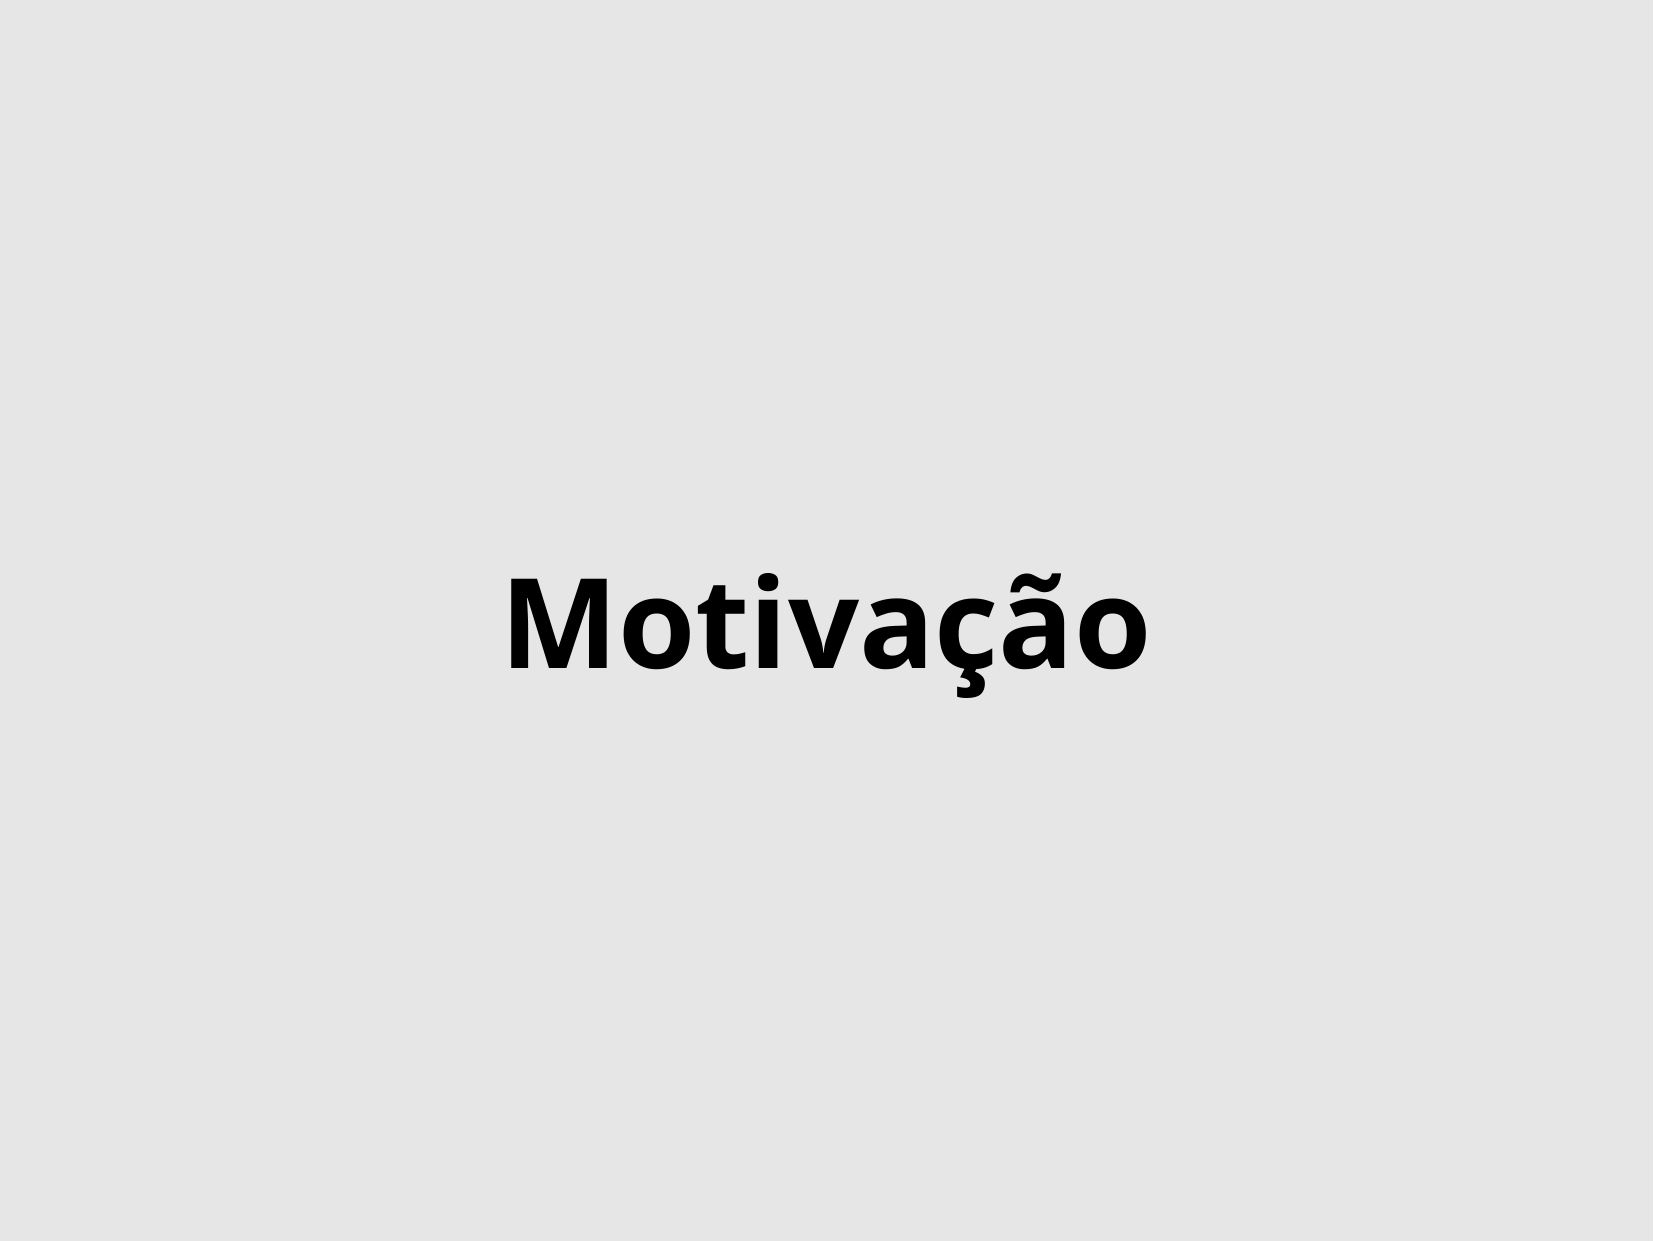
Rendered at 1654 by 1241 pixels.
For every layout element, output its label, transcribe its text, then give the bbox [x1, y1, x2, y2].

title Motivação [82, 516, 1571, 724]
